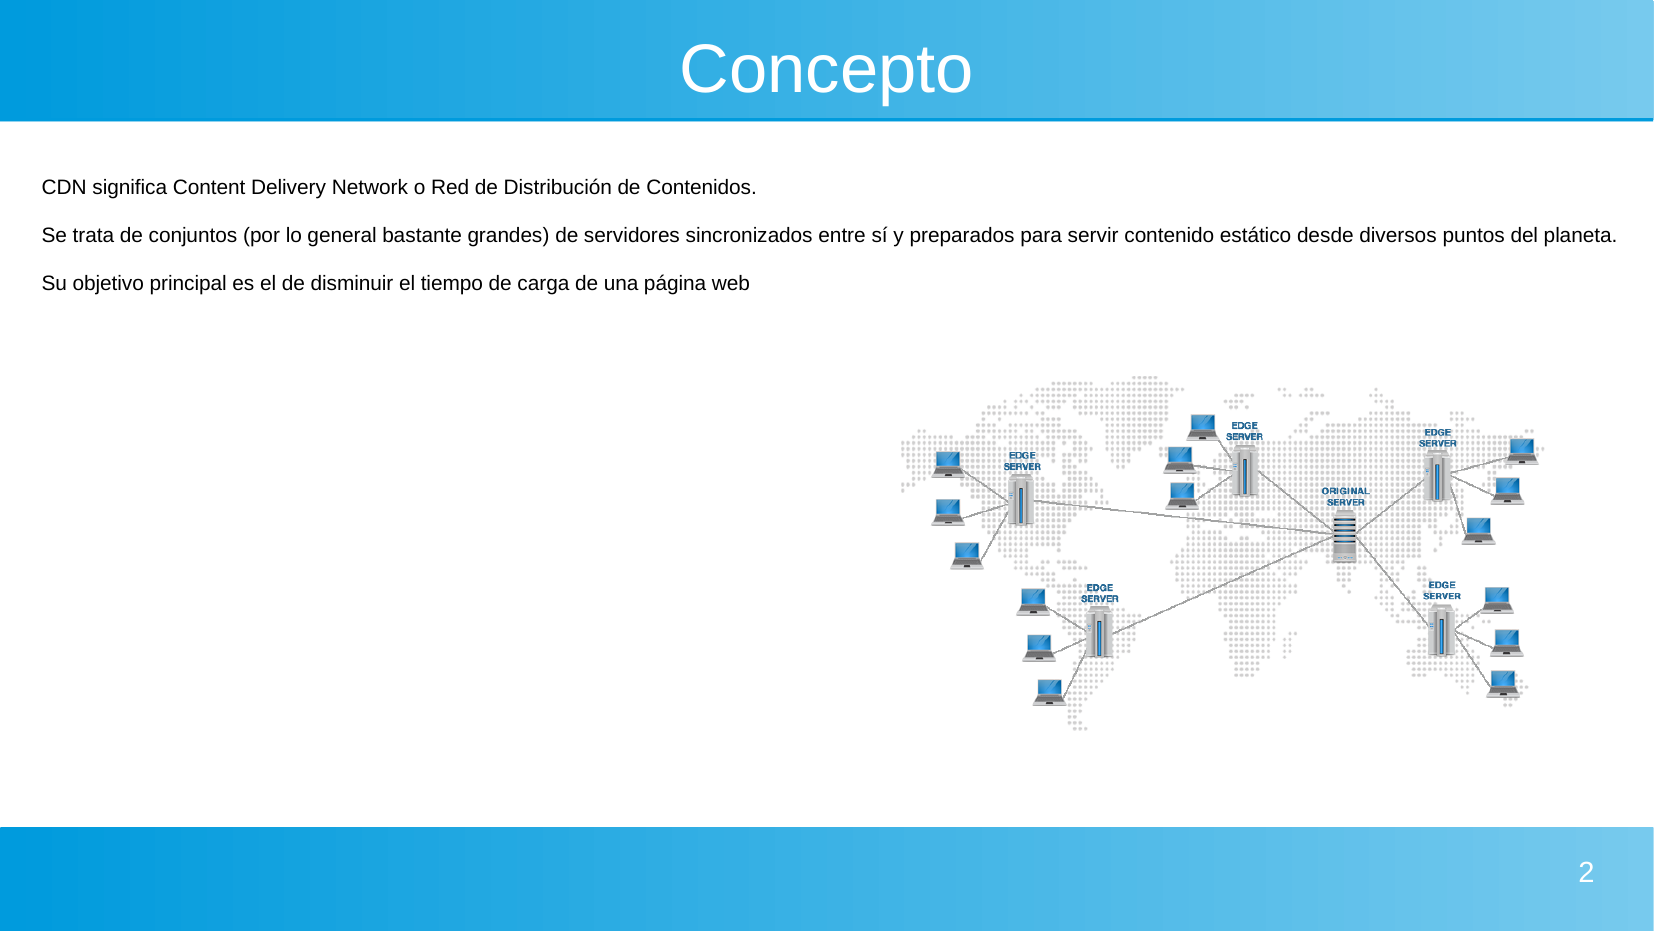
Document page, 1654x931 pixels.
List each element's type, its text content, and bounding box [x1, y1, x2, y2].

text_box CDN significa Content Delivery Network o Red de Distribución de Contenidos. Se trata de conjuntos (por lo general bastante grandes) de servidores sincronizados entre sí y preparados para servir contenido estático desde diversos puntos del planeta. Su objetivo principal es el de disminuir el tiempo de carga de una página web [26, 168, 1634, 351]
picture [884, 324, 1565, 751]
title Concepto [59, 29, 1595, 108]
